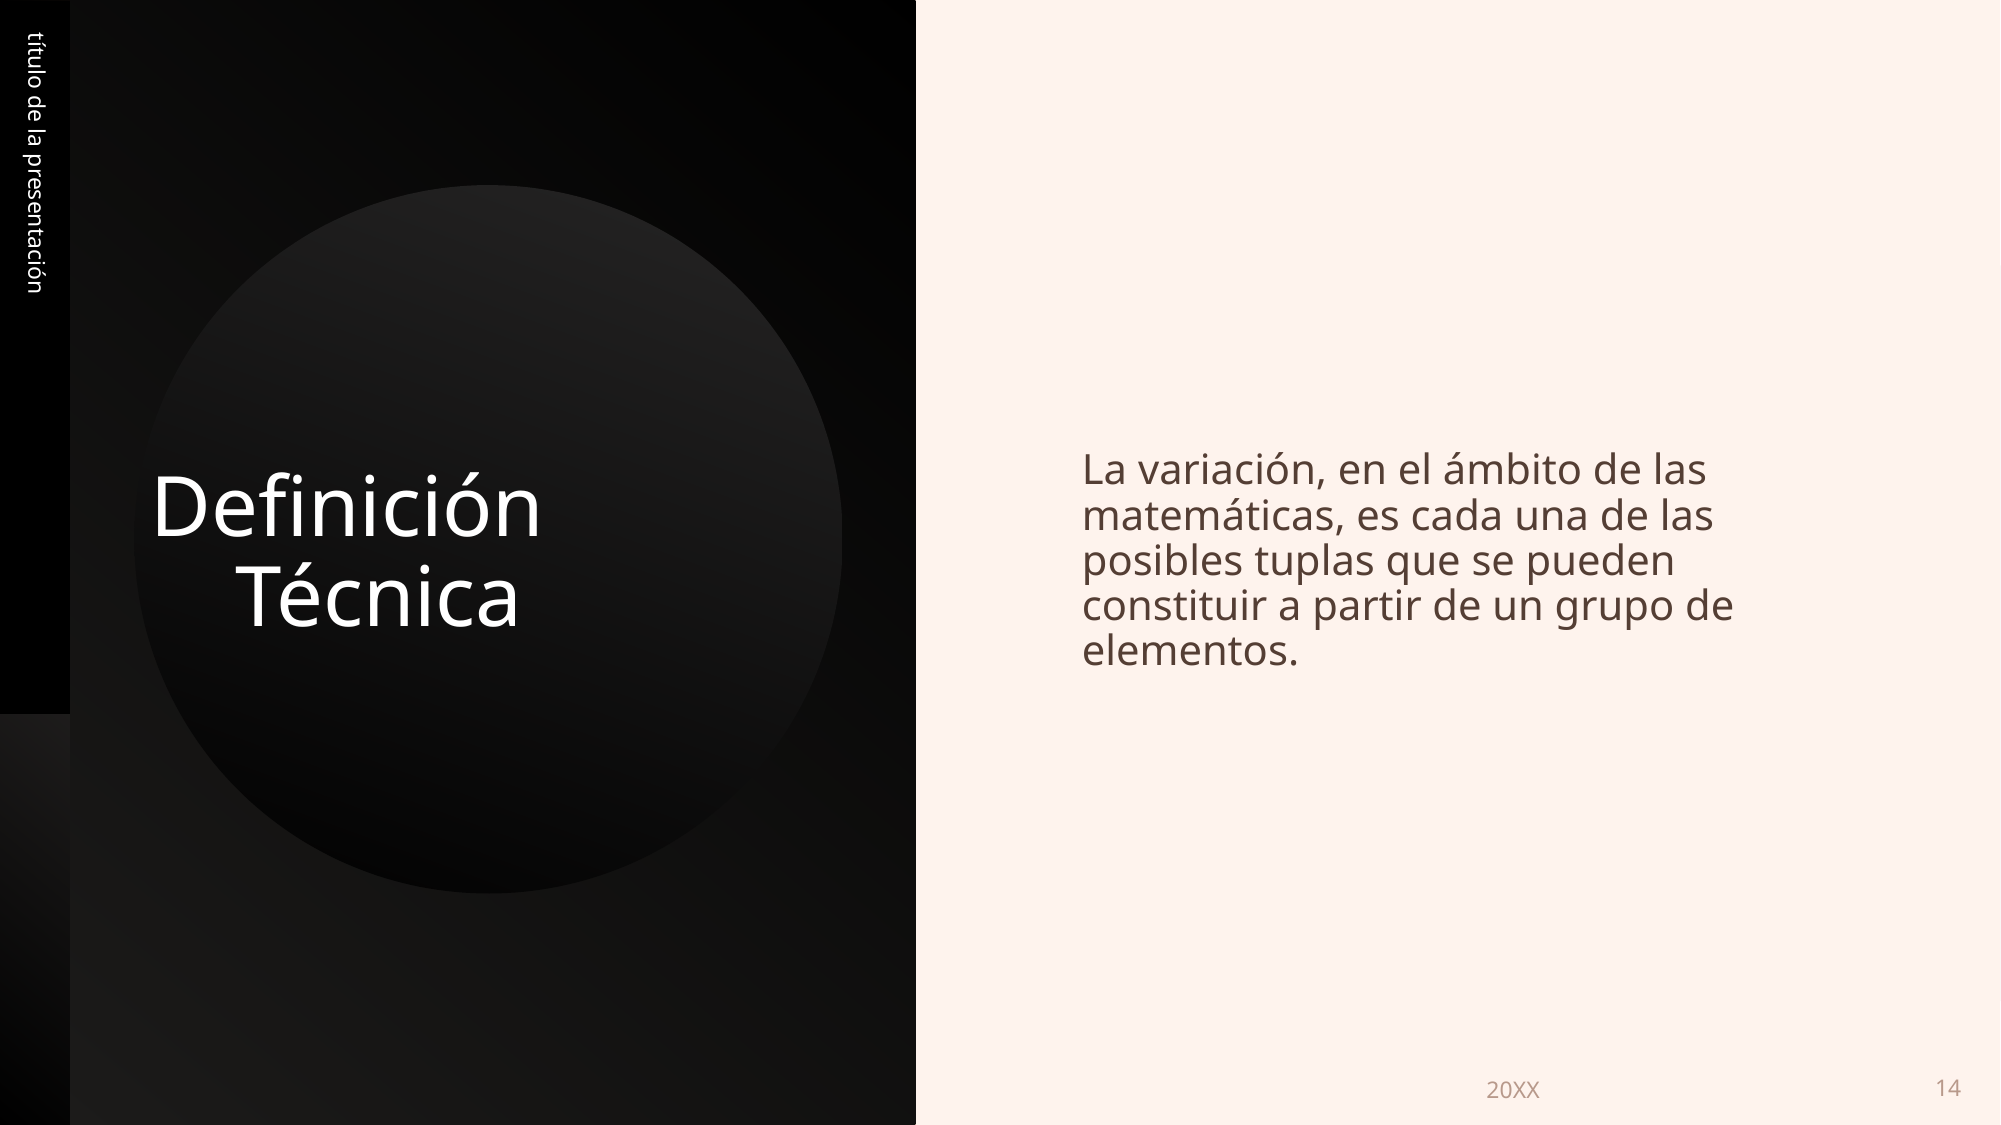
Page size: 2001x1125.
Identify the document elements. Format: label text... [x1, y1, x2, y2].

slide_number 14 [1920, 1058, 1994, 1119]
footer título de la presentación [7, 17, 68, 693]
text_box [0, 0, 2000, 1125]
title Definición Técnica [135, 96, 830, 652]
list La variación, en el ámbito de las matemáticas, es cada una de las posibles tuplas que se pueden constituir a partir de un grupo de elementos. [1066, 106, 1865, 1017]
slide_number 20XX [1471, 1058, 1920, 1119]
